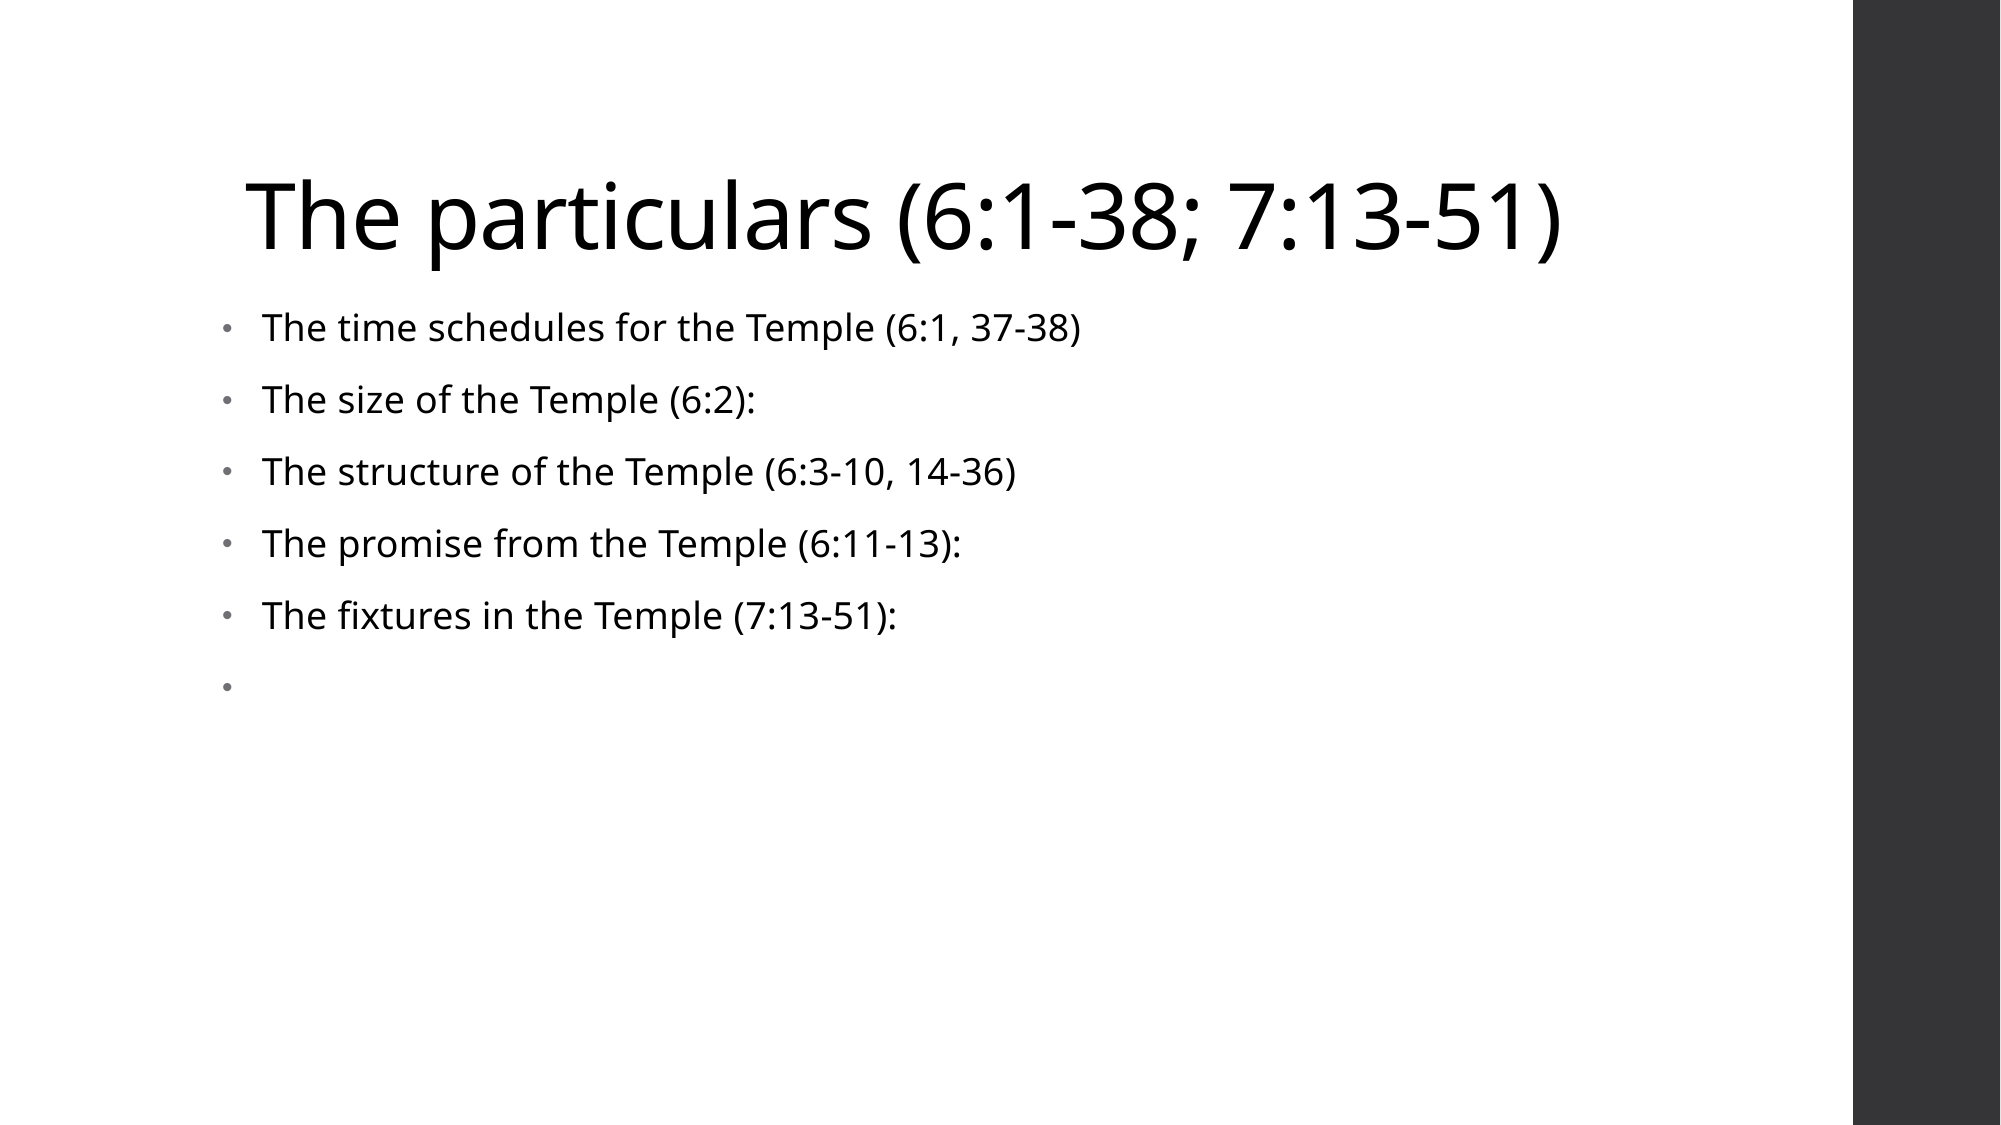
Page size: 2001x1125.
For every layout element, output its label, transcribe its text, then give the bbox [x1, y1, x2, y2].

title The particulars (6:1-38; 7:13-51) [206, 60, 1797, 278]
list The time schedules for the Temple (6:1, 37-38) The size of the Temple (6:2): The structure of the Temple (6:3-10, 14-36) The promise from the Temple (6:11-13): The fixtures in the Temple (7:13-51): [206, 299, 1617, 1014]
